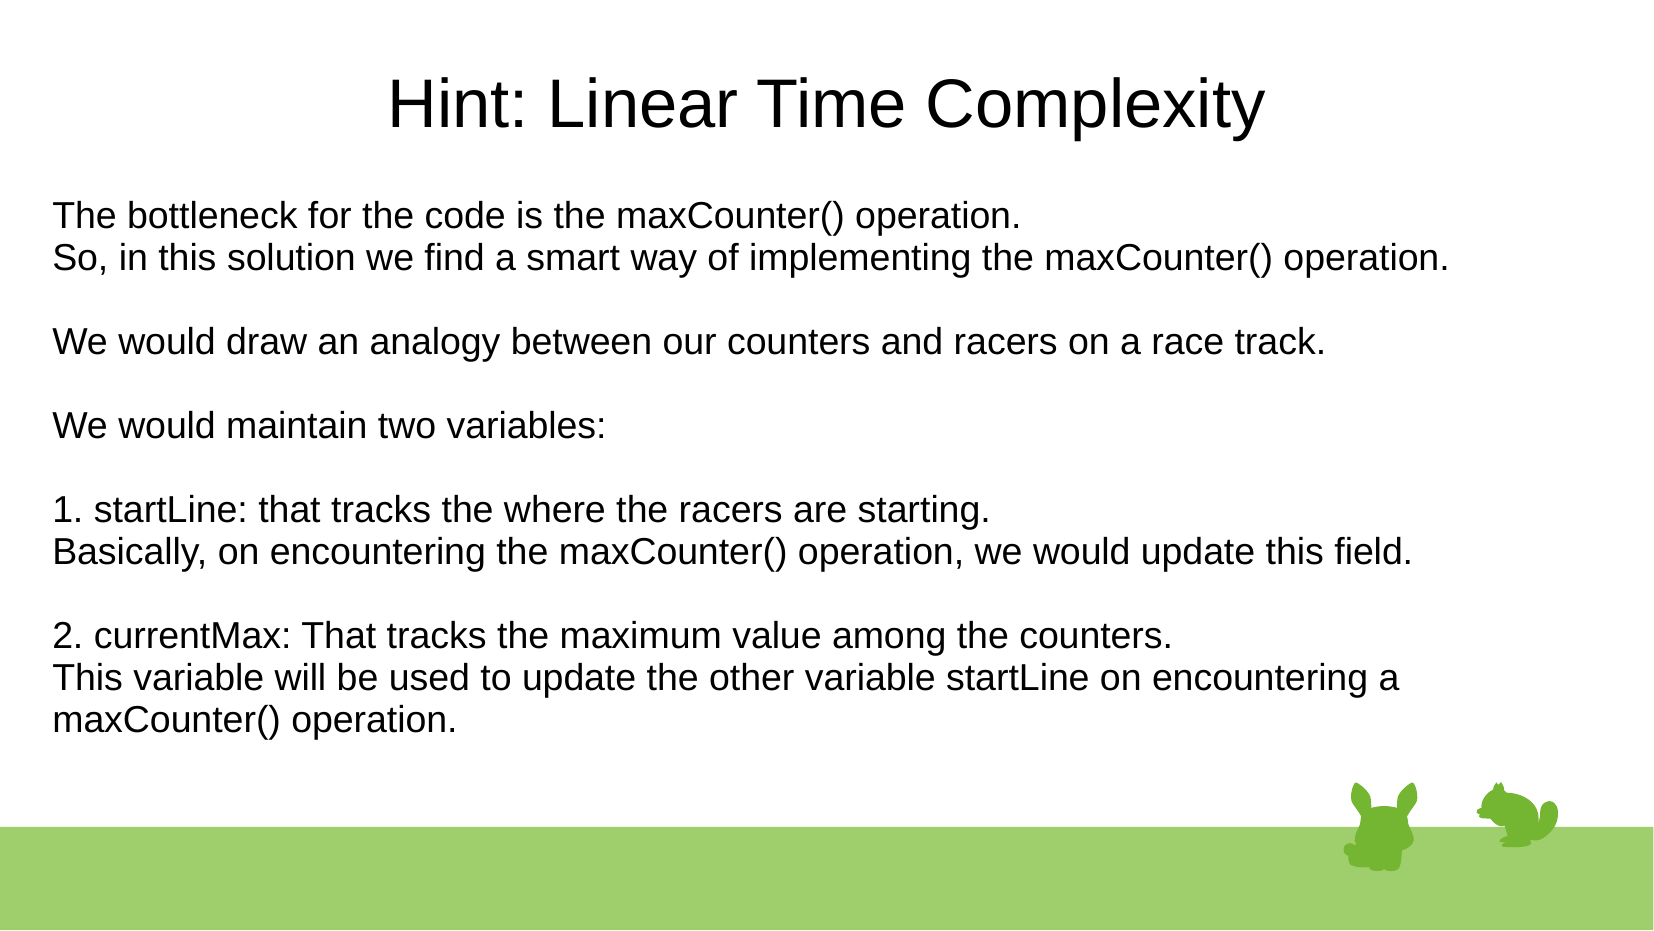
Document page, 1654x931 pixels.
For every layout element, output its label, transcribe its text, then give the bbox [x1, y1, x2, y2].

text_box The bottleneck for the code is the maxCounter() operation. So, in this solution we find a smart way of implementing the maxCounter() operation. We would draw an analogy between our counters and racers on a race track. We would maintain two variables: 1. startLine: that tracks the where the racers are starting. Basically, on encountering the maxCounter() operation, we would update this field. 2. currentMax: That tracks the maximum value among the counters. This variable will be used to update the other variable startLine on encountering a maxCounter() operation. [37, 187, 1613, 826]
title Hint: Linear Time Complexity [88, 29, 1565, 178]
